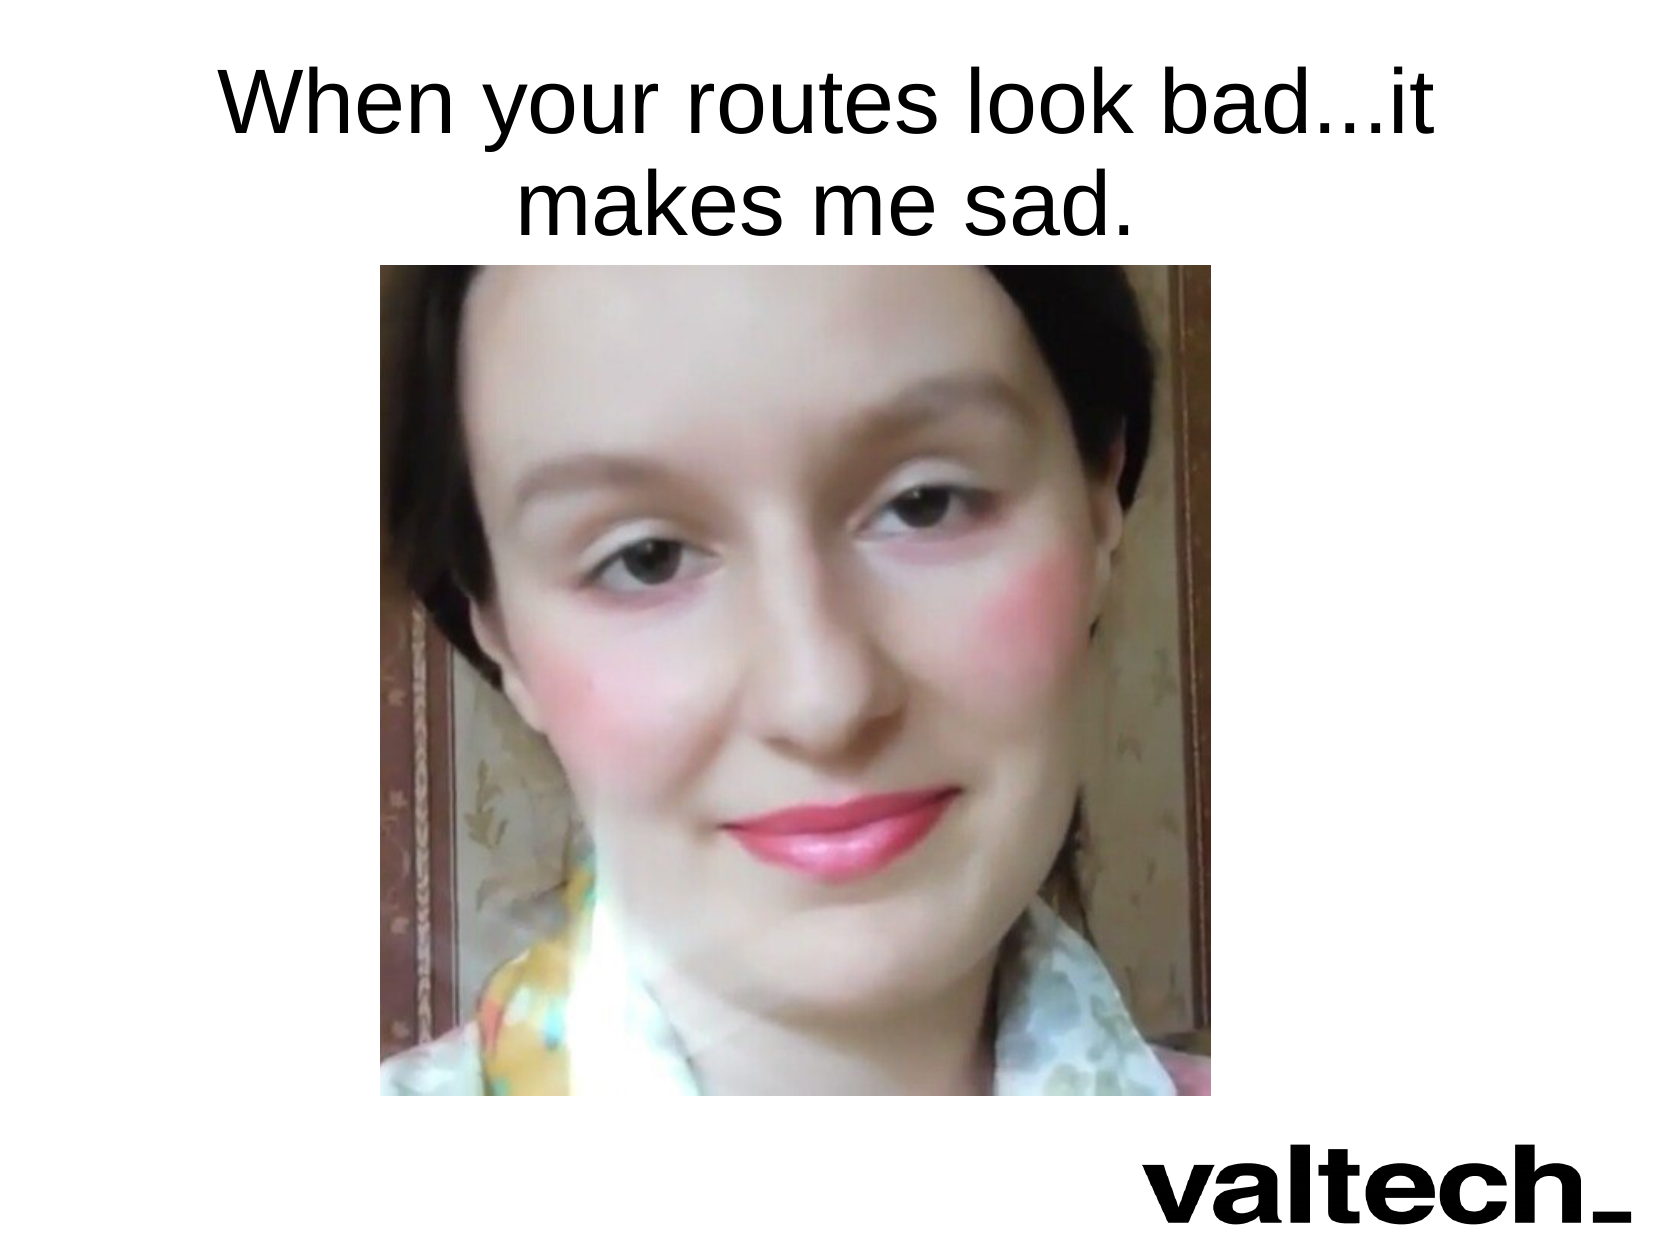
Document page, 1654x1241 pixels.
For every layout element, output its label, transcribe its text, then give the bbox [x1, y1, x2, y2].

picture [1122, 1121, 1645, 1241]
picture [380, 265, 1211, 1096]
title When your routes look bad...it makes me sad. [82, 49, 1571, 257]
